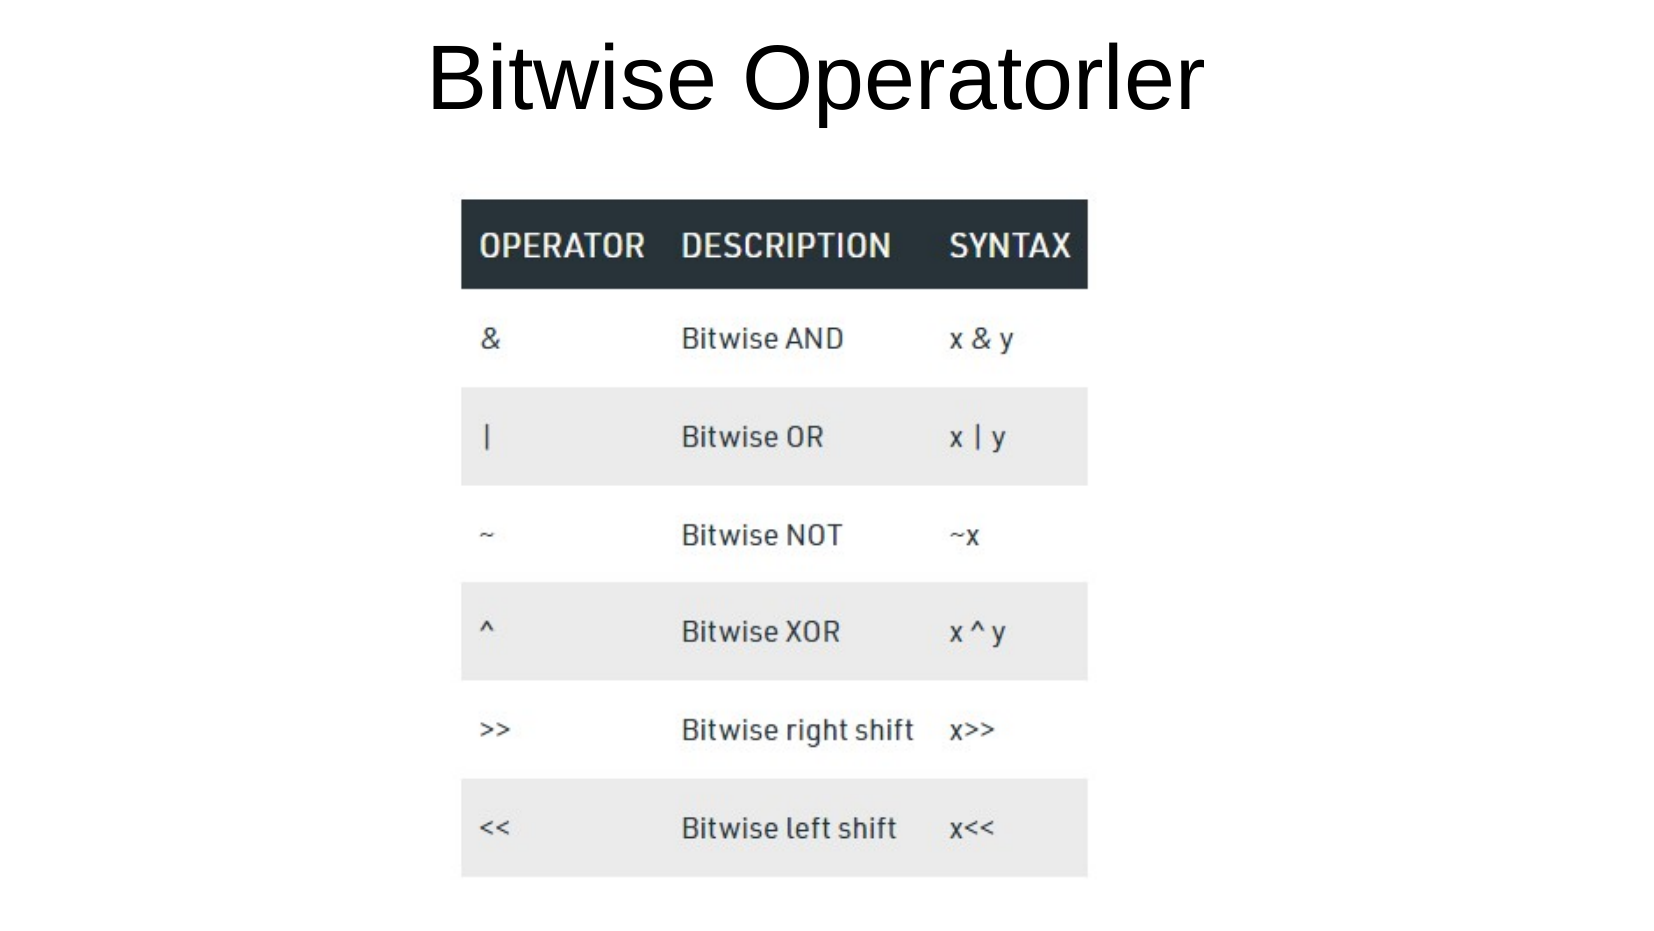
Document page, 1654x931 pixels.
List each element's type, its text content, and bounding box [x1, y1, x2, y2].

picture [395, 177, 1211, 916]
title Bitwise Operatorler [88, 0, 1577, 156]
